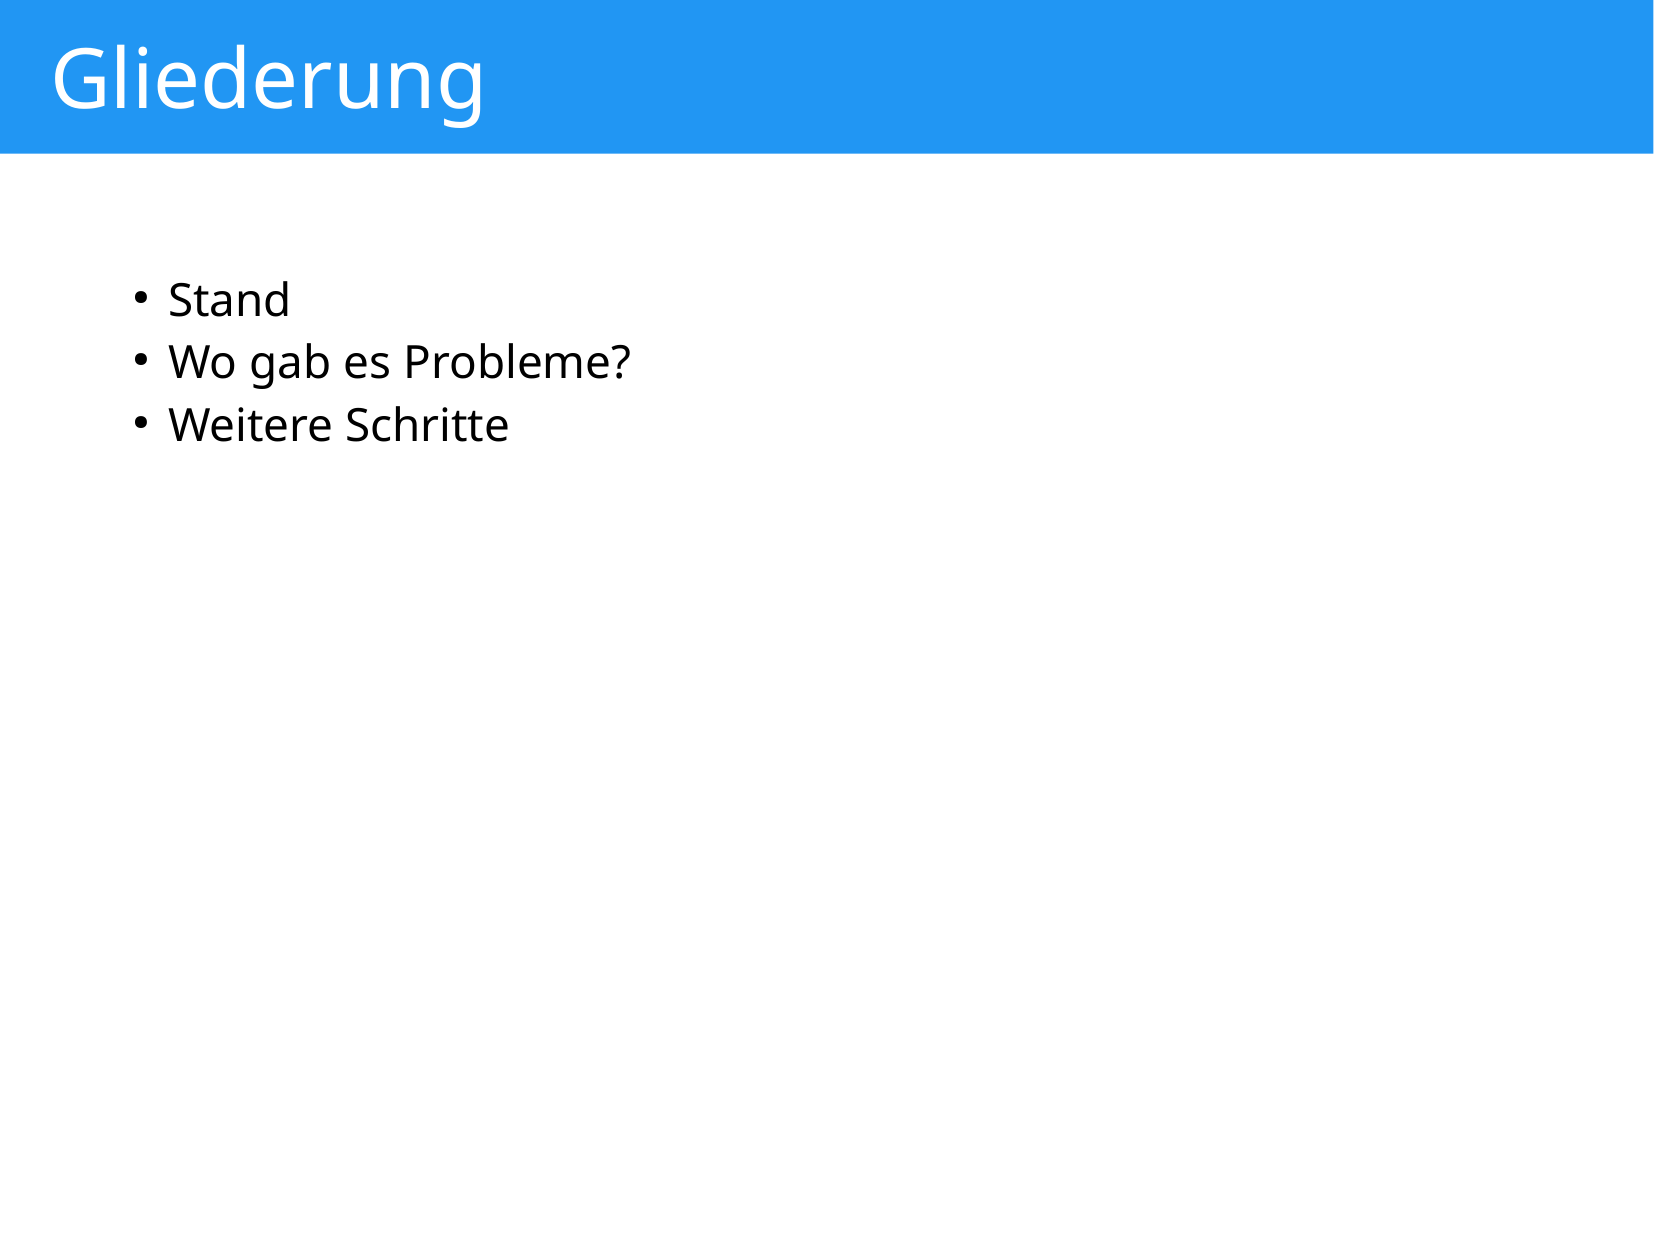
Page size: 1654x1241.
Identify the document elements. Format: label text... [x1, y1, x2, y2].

text_box [0, 0, 1654, 154]
text_box Gliederung [35, 11, 1654, 137]
text_box Stand Wo gab es Probleme? Weitere Schritte [118, 259, 1536, 1123]
